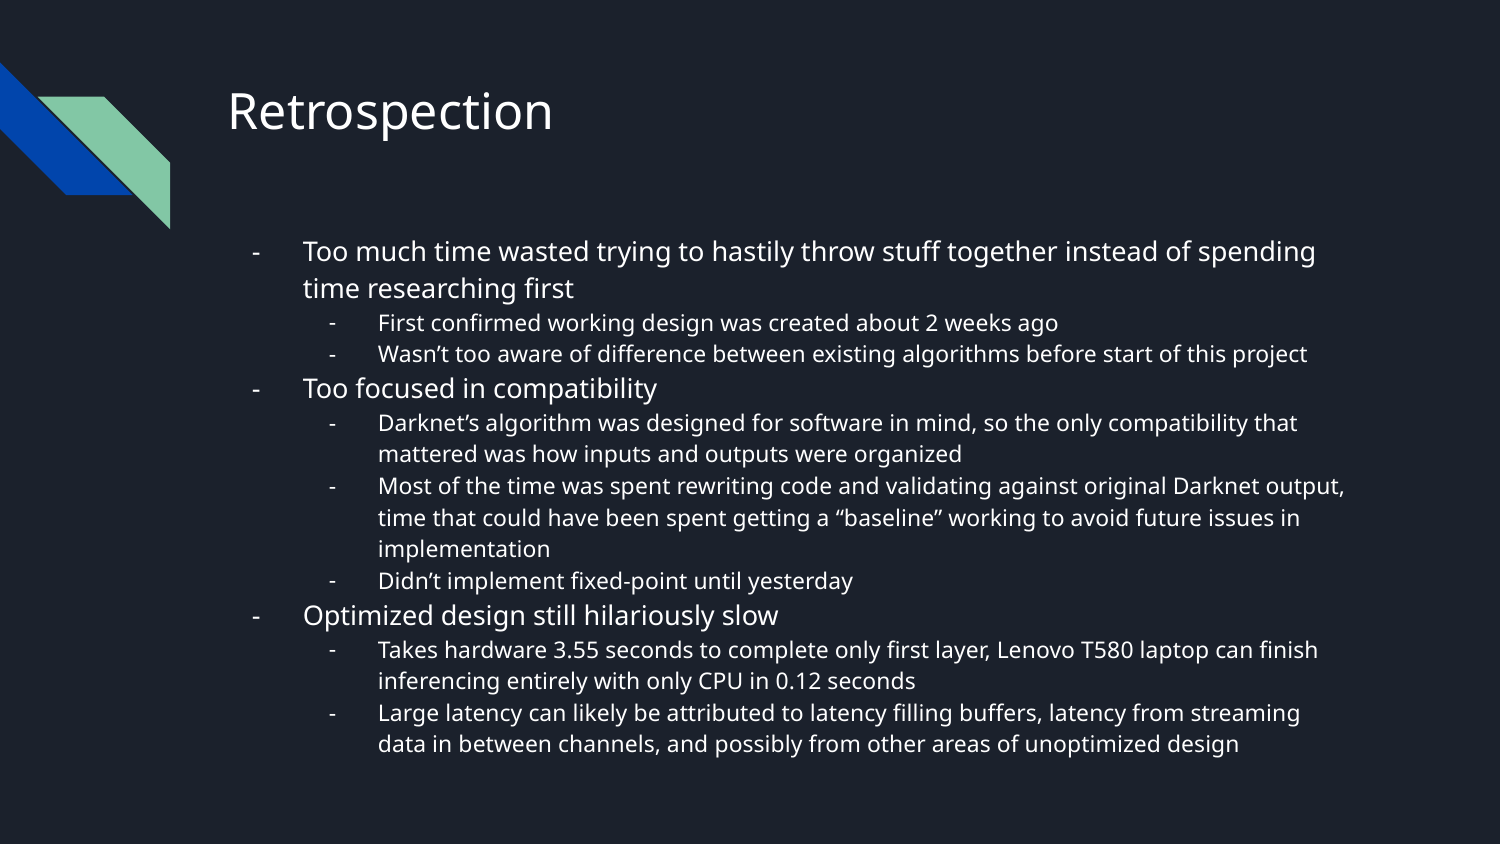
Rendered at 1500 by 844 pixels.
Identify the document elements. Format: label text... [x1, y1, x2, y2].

list Too much time wasted trying to hastily throw stuff together instead of spending time researching first First confirmed working design was created about 2 weeks ago Wasn’t too aware of difference between existing algorithms before start of this project Too focused in compatibility Darknet’s algorithm was designed for software in mind, so the only compatibility that mattered was how inputs and outputs were organized Most of the time was spent rewriting code and validating against original Darknet output, time that could have been spent getting a “baseline” working to avoid future issues in implementation Didn’t implement fixed-point until yesterday Optimized design still hilariously slow Takes hardware 3.55 seconds to complete only first layer, Lenovo T580 laptop can finish inferencing entirely with only CPU in 0.12 seconds Large latency can likely be attributed to latency filling buffers, latency from streaming data in between channels, and possibly from other areas of unoptimized design [212, 214, 1368, 779]
title Retrospection [212, 64, 1368, 214]
